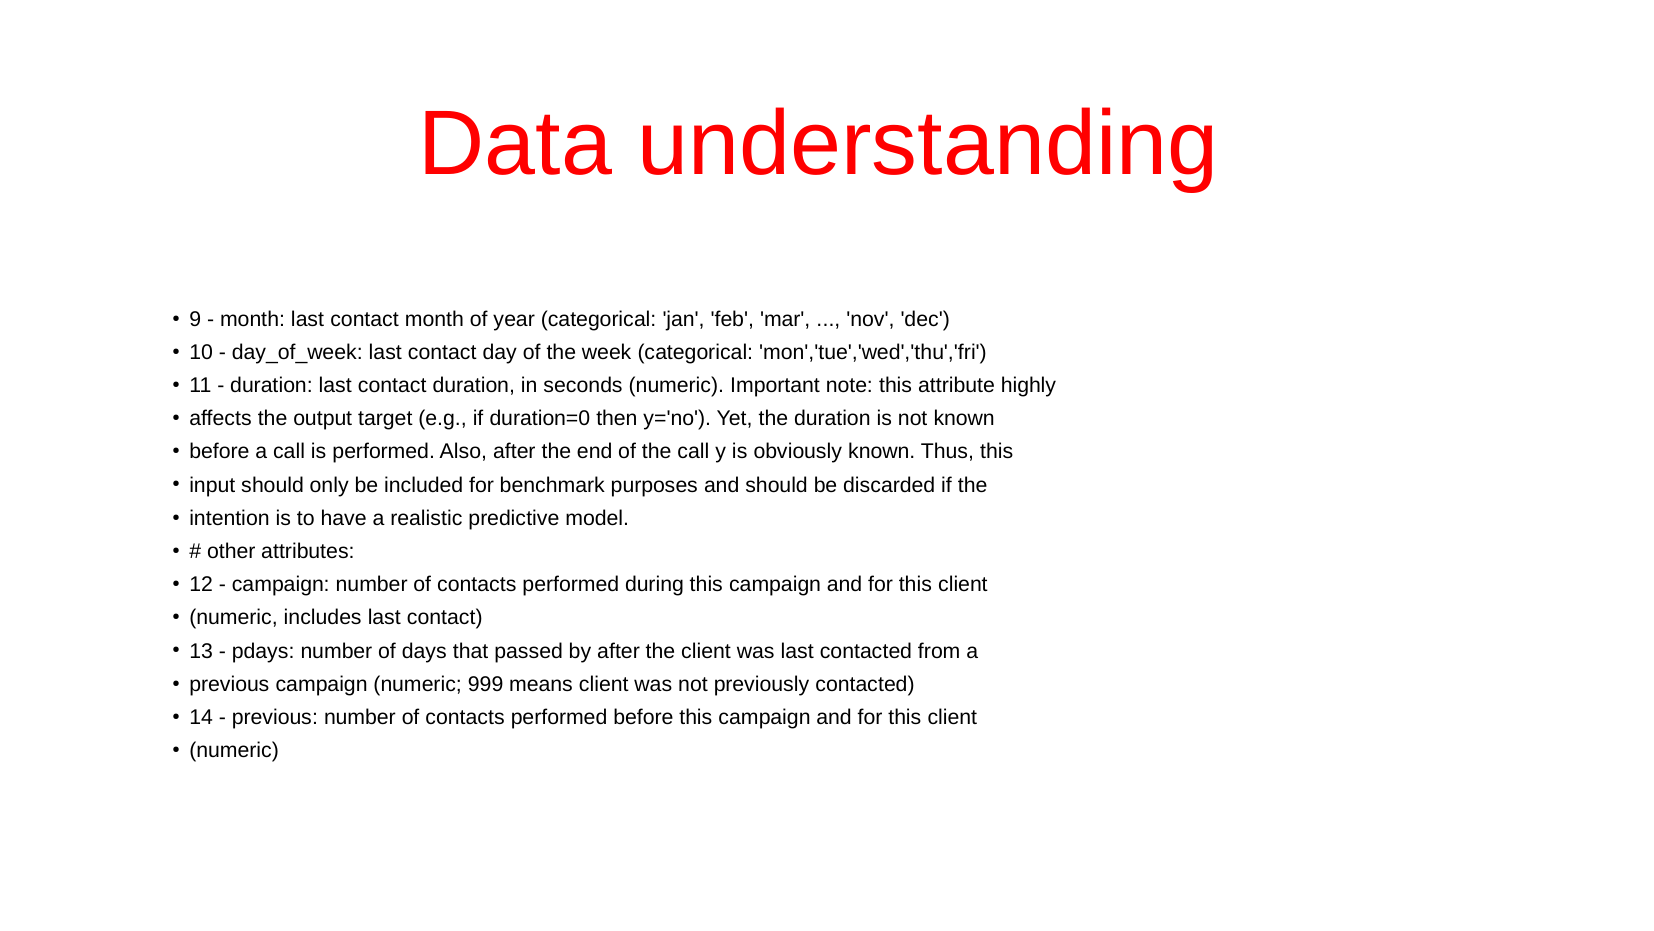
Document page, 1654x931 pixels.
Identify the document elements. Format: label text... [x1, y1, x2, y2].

title Data understanding [75, 91, 1564, 195]
list 9 - month: last contact month of year (categorical: 'jan', 'feb', 'mar', ..., 'nov', 'dec') 10 - day_of_week: last contact day of the week (categorical: 'mon','tue','wed','thu','fri') 11 - duration: last contact duration, in seconds (numeric). Important note: this attribute highly affects the output target (e.g., if duration=0 then y='no'). Yet, the duration is not known before a call is performed. Also, after the end of the call y is obviously known. Thus, this input should only be included for benchmark purposes and should be discarded if the intention is to have a realistic predictive model. # other attributes: 12 - campaign: number of contacts performed during this campaign and for this client (numeric, includes last contact) 13 - pdays: number of days that passed by after the client was last contacted from a previous campaign (numeric; 999 means client was not previously contacted) 14 - previous: number of contacts performed before this campaign and for this client (numeric) [166, 240, 1654, 781]
